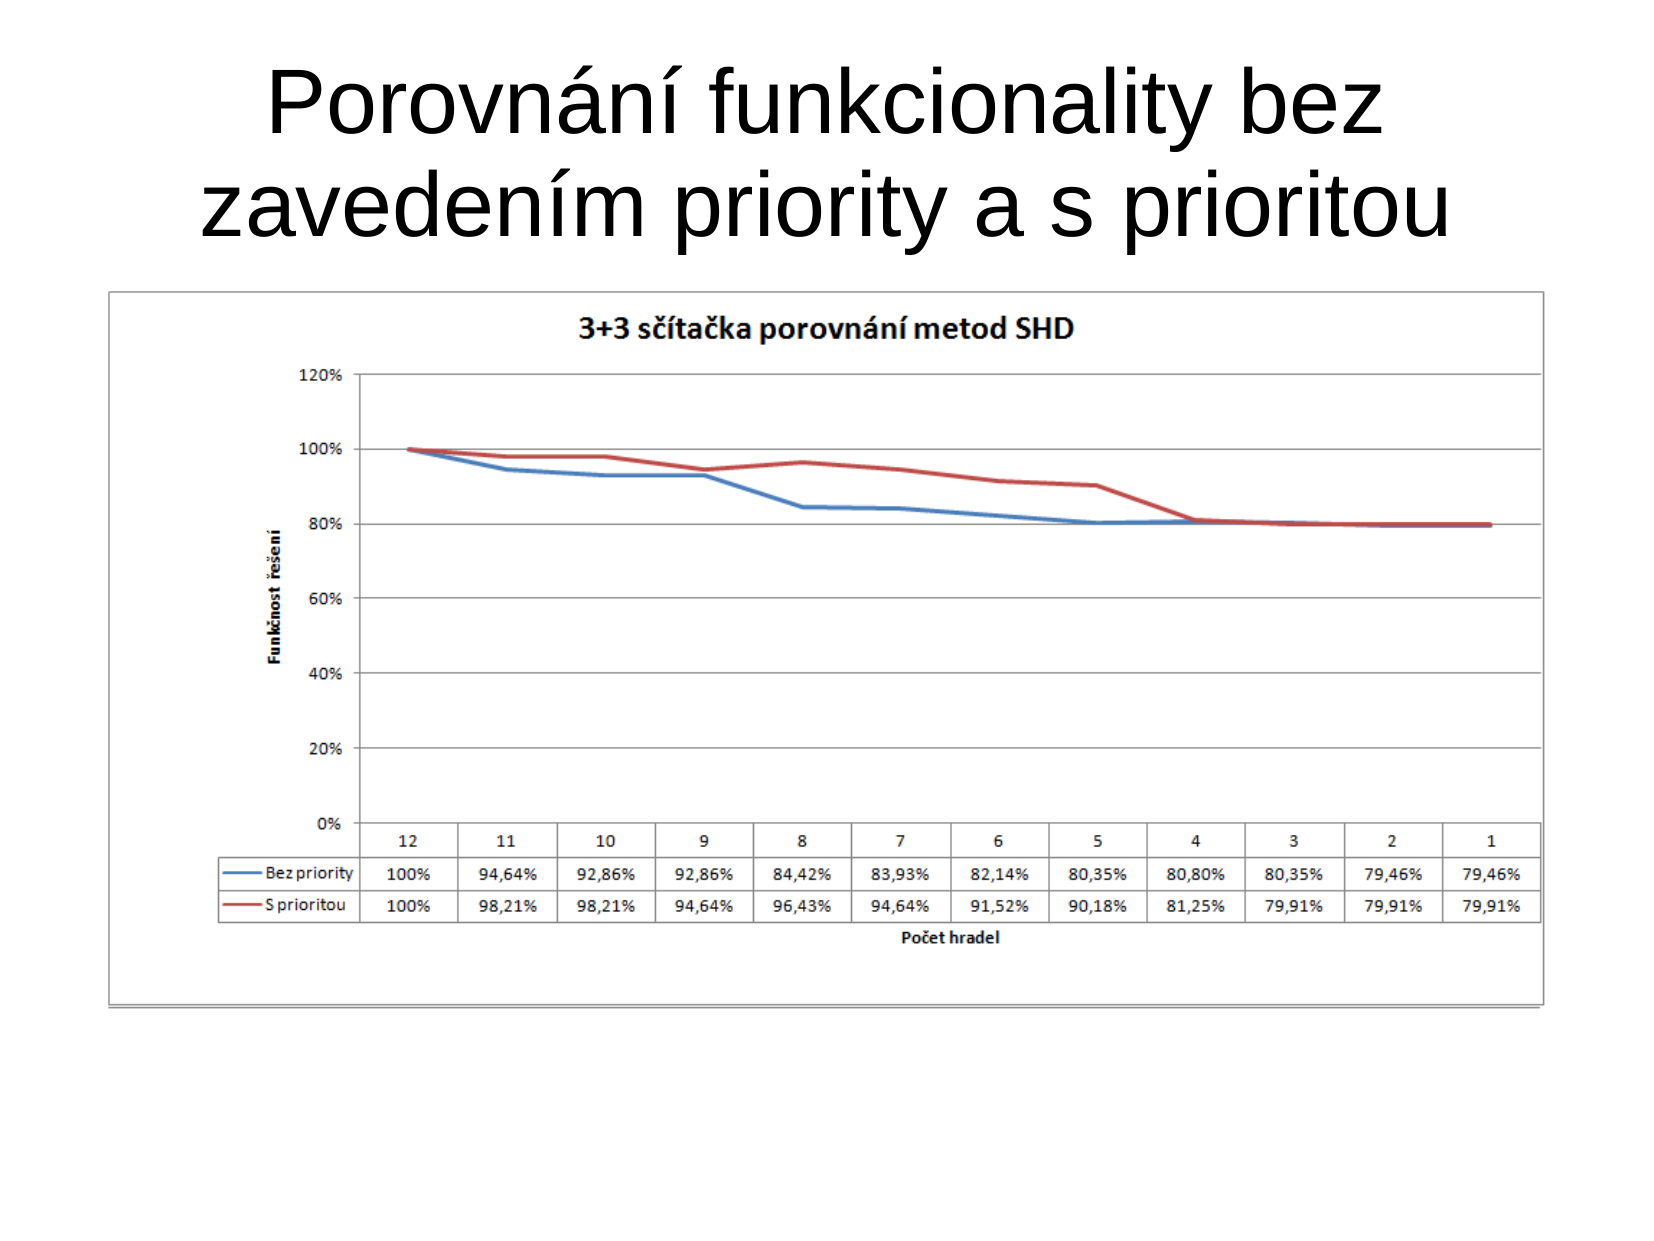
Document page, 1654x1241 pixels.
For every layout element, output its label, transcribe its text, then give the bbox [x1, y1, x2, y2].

picture [107, 290, 1546, 1010]
title Porovnání funkcionality bez zavedením priority a s prioritou [82, 39, 1571, 267]
